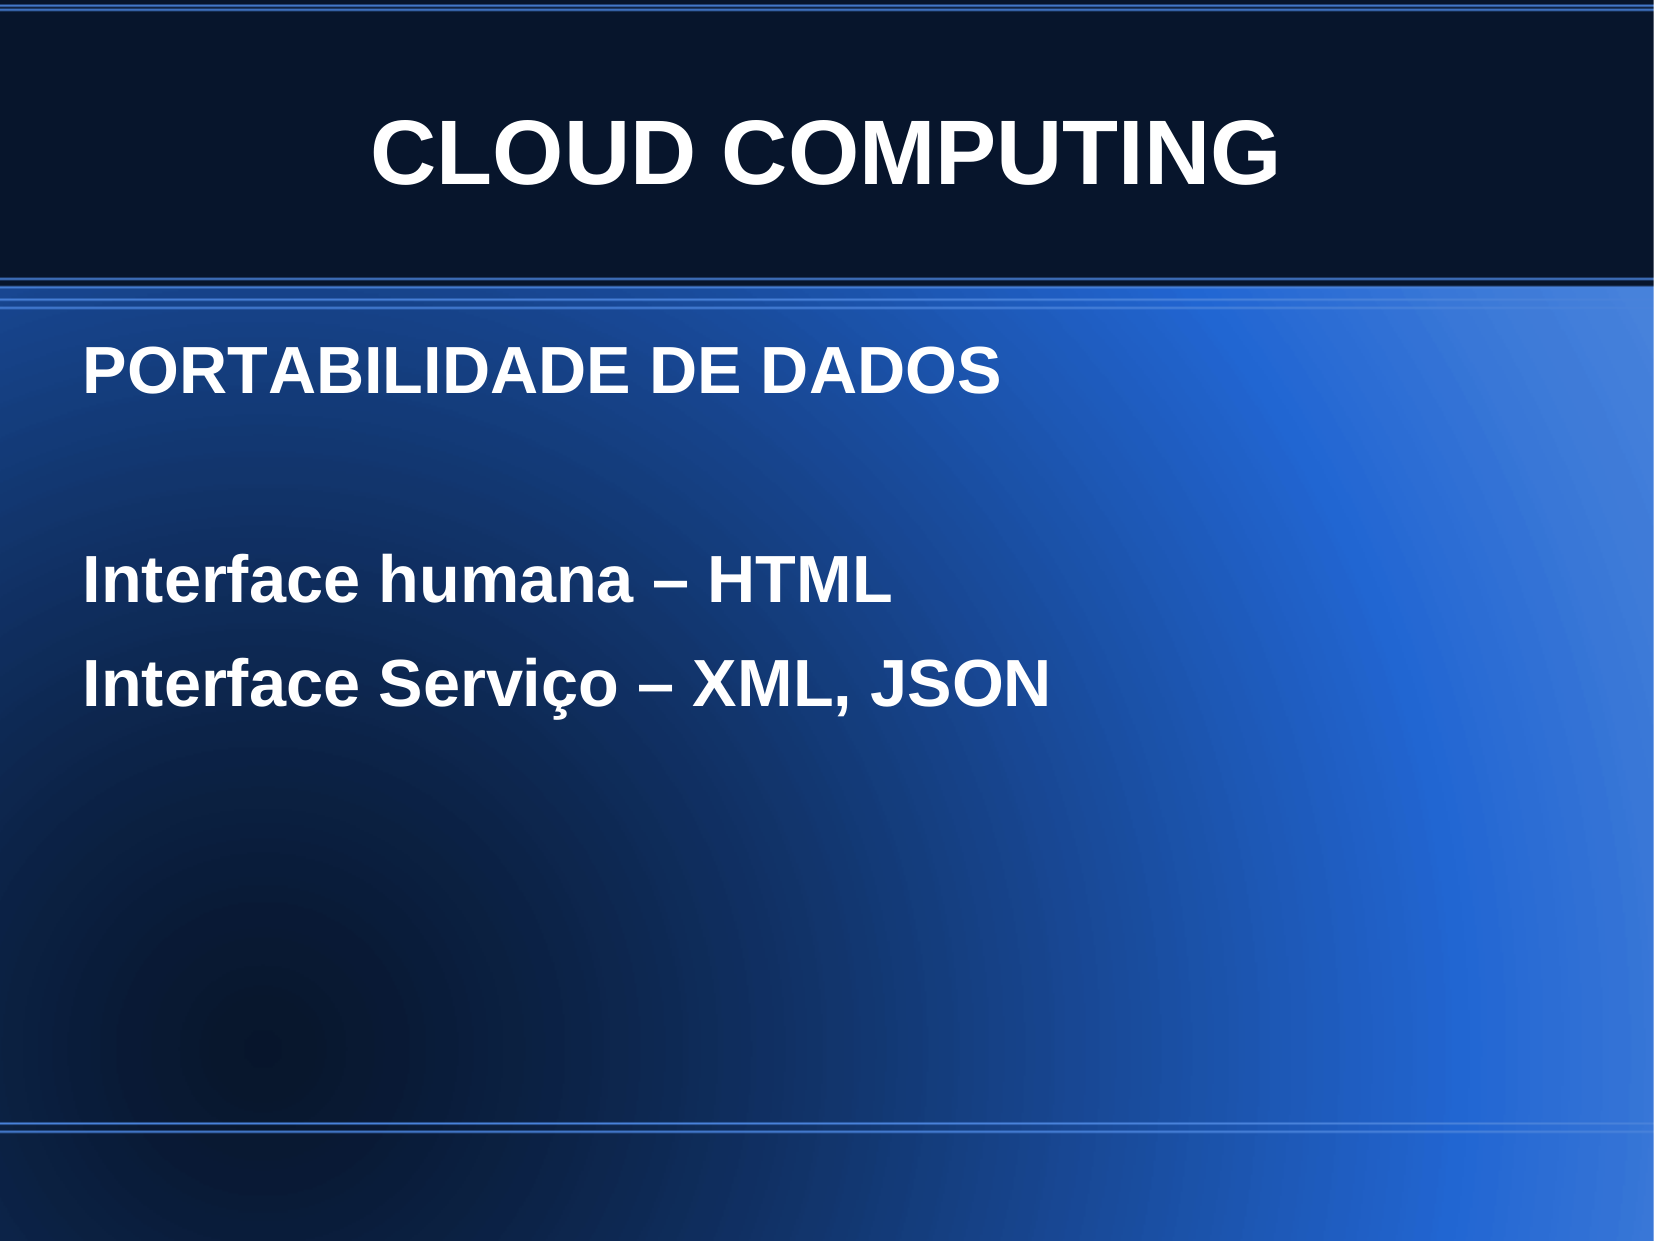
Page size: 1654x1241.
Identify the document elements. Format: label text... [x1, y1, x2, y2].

list PORTABILIDADE DE DADOS Interface humana – HTML Interface Serviço – XML, JSON [82, 333, 1565, 1152]
picture [0, 0, 1654, 1241]
title CLOUD COMPUTING [82, 49, 1571, 257]
